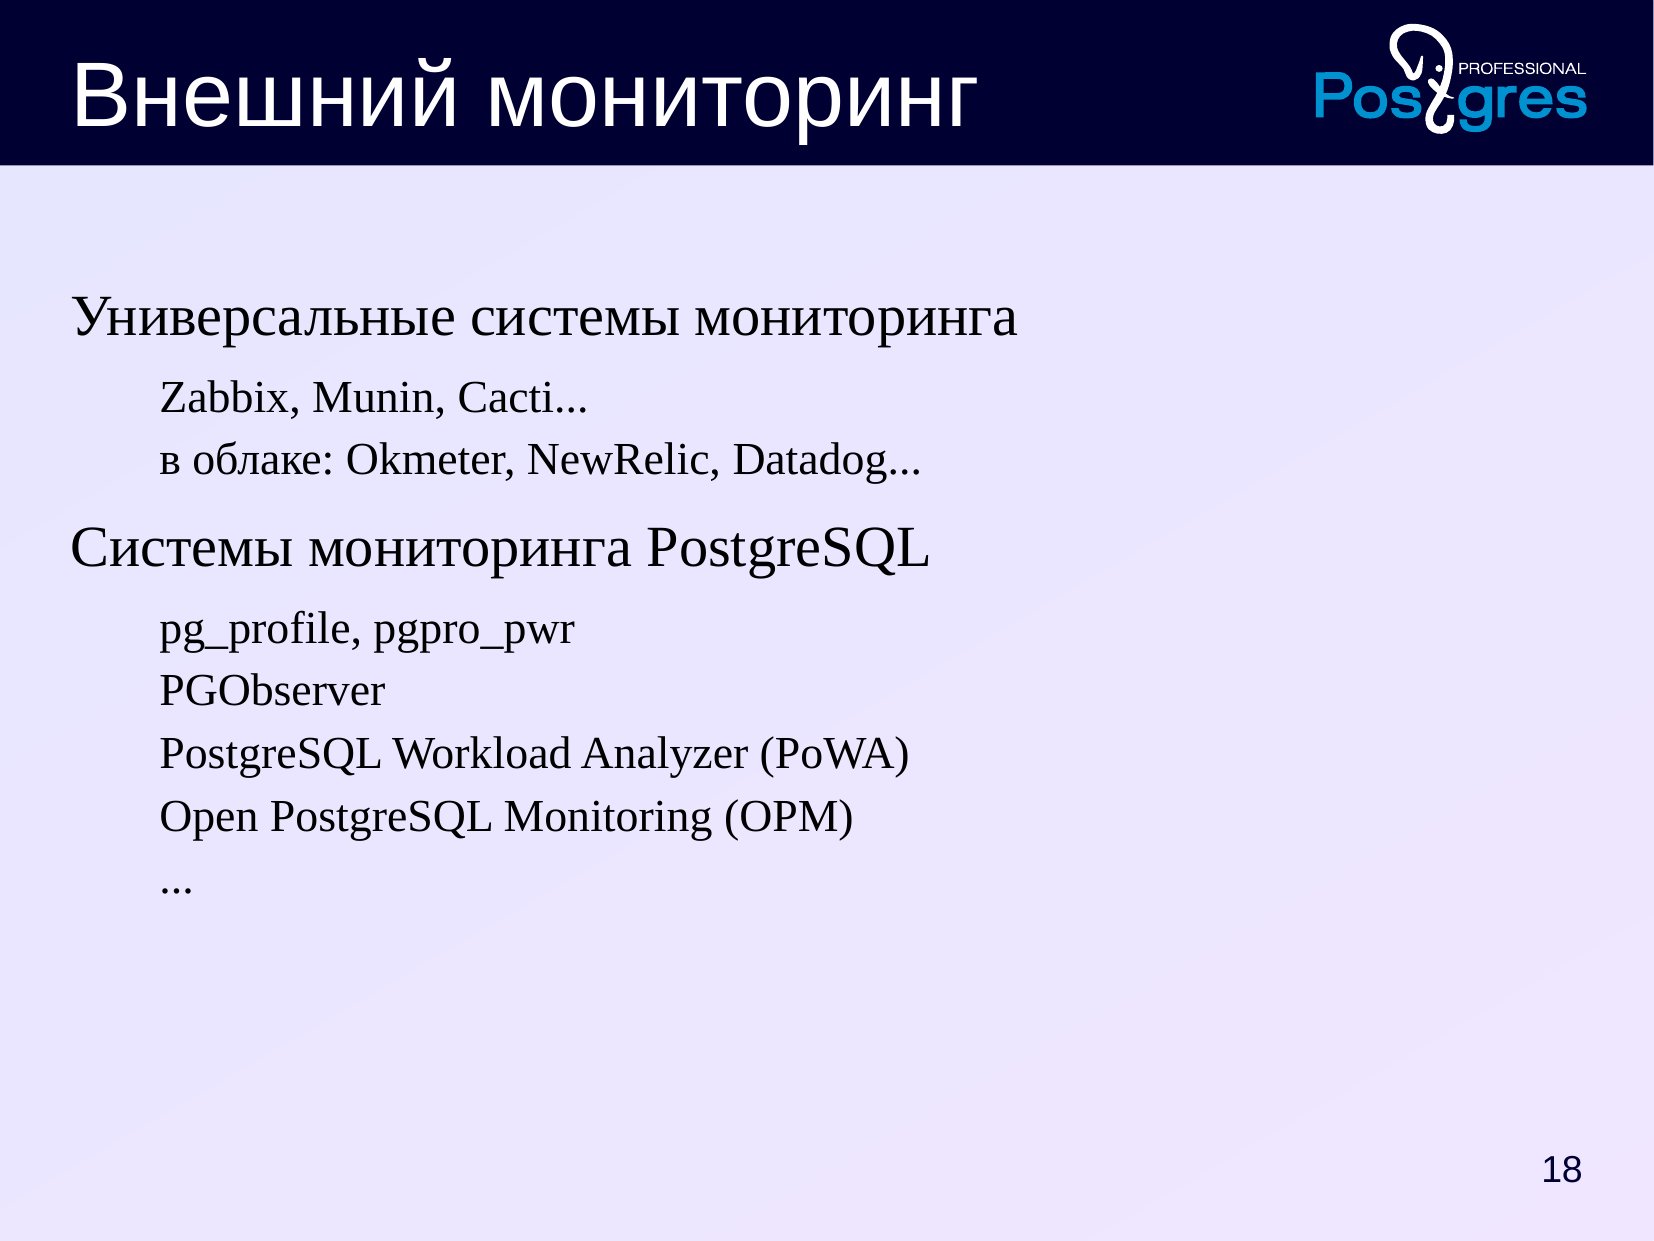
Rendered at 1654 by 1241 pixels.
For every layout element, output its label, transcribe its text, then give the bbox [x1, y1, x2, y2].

list Универсальные системы мониторинга Zabbix, Munin, Cacti... в облаке: Okmeter, NewRelic, Datadog... Системы мониторинга PostgreSQL pg_profile, pgpro_pwr PGObserver PostgreSQL Workload Analyzer (PoWA) Open PostgreSQL Monitoring (OPM) ... [70, 283, 1559, 1003]
title Внешний мониторинг [70, 43, 1276, 147]
